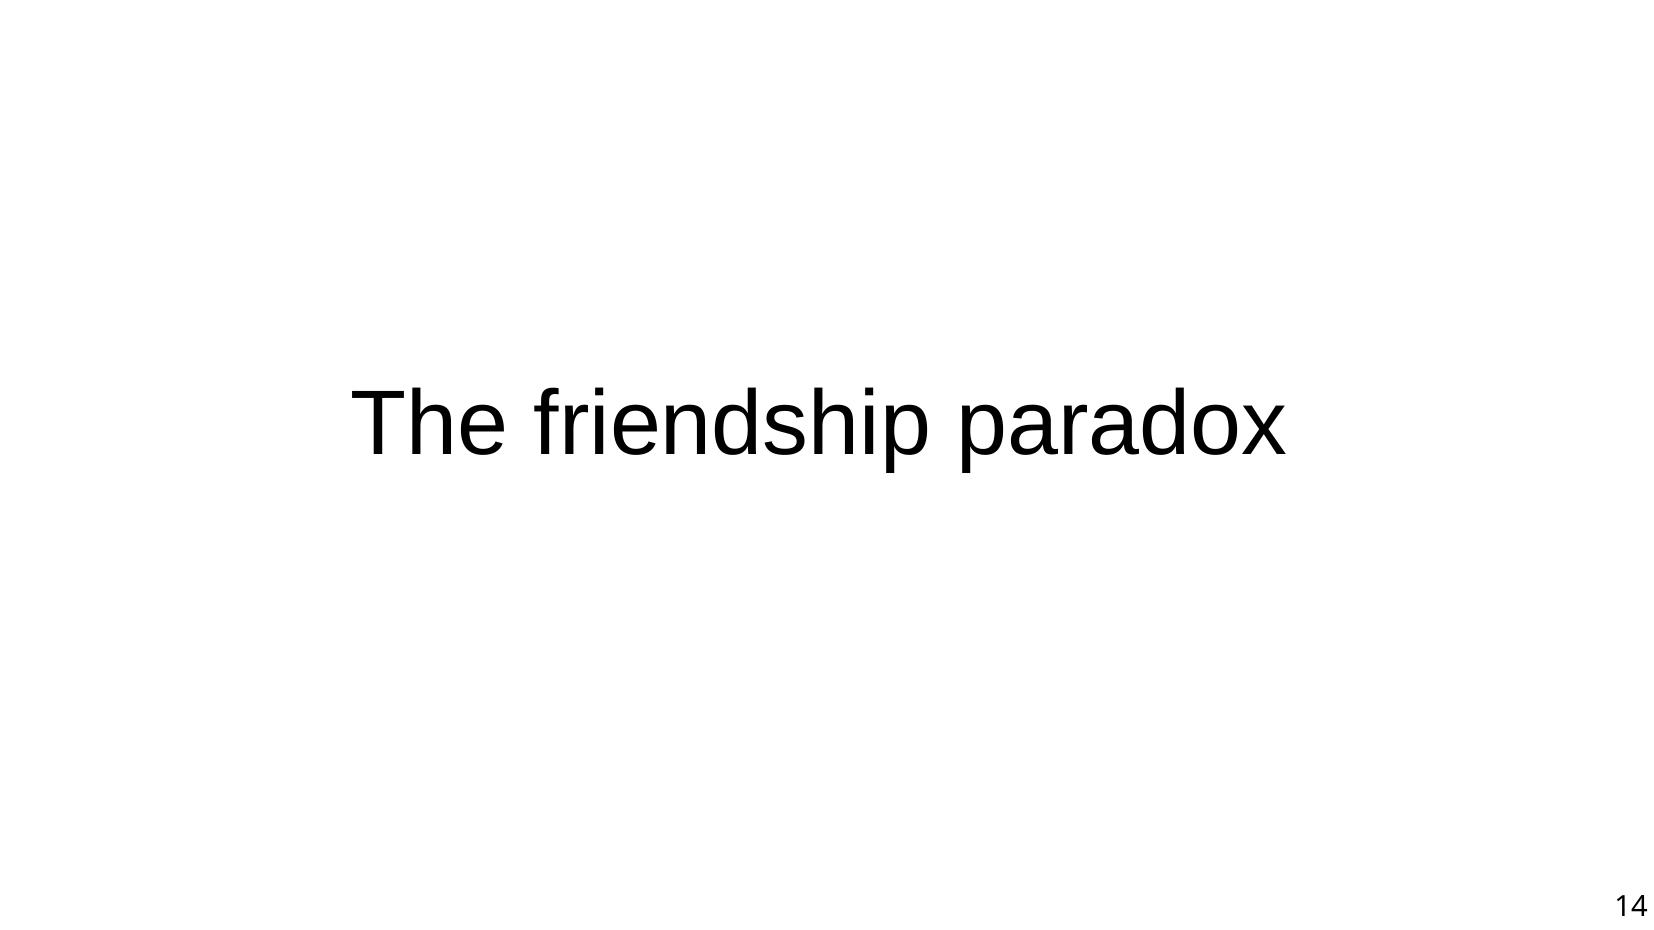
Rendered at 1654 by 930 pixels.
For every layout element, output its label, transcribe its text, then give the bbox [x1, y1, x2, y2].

title The friendship paradox [75, 344, 1564, 501]
